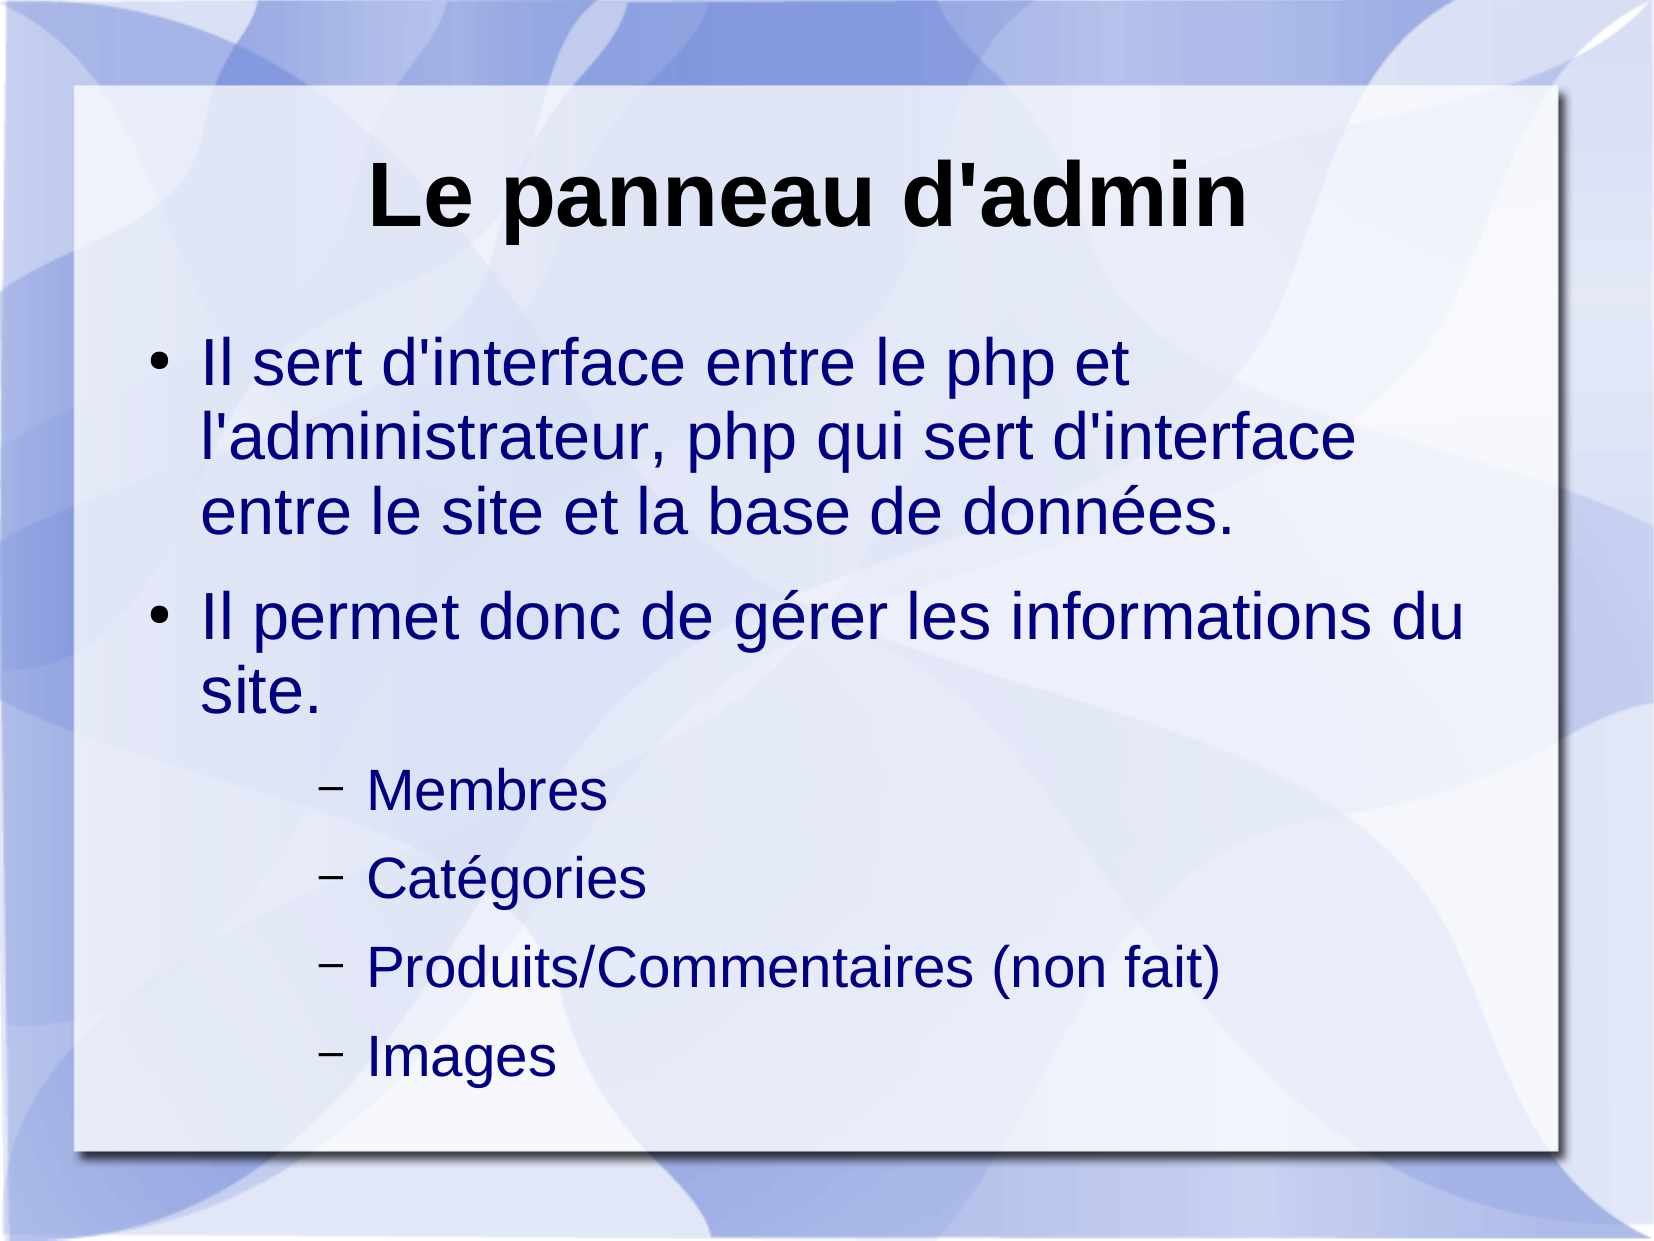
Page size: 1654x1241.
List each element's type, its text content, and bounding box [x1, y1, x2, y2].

list Il sert d'interface entre le php et l'administrateur, php qui sert d'interface entre le site et la base de données. Il permet donc de gérer les informations du site. Membres Catégories Produits/Commentaires (non fait) Images [129, 324, 1489, 1231]
picture [0, 0, 1654, 1241]
title Le panneau d'admin [82, 90, 1536, 298]
